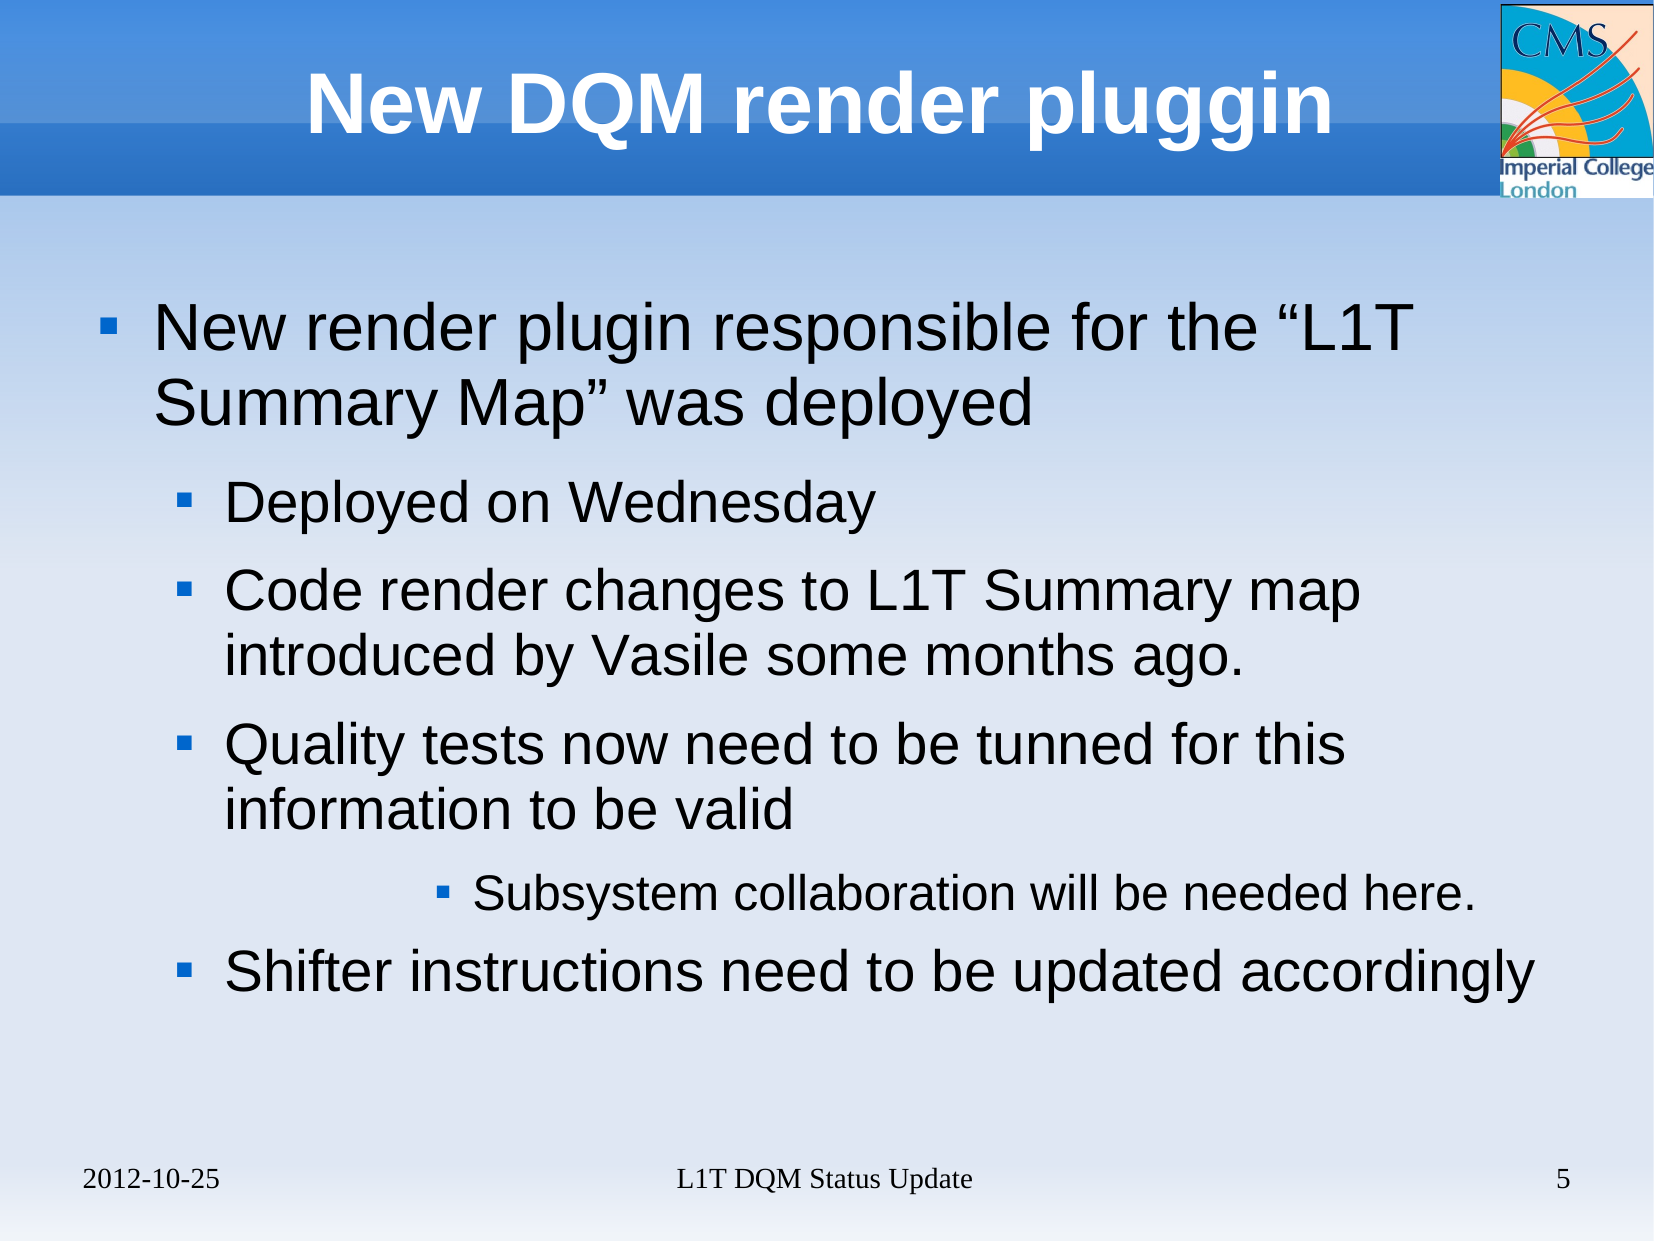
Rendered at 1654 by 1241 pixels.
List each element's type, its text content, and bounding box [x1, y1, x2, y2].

list New render plugin responsible for the “L1T Summary Map” was deployed Deployed on Wednesday Code render changes to L1T Summary map introduced by Vasile some months ago. Quality tests now need to be tunned for this information to be valid Subsystem collaboration will be needed here. Shifter instructions need to be updated accordingly [82, 290, 1571, 1109]
title New DQM render pluggin [76, 0, 1565, 208]
picture [0, 0, 1654, 1241]
